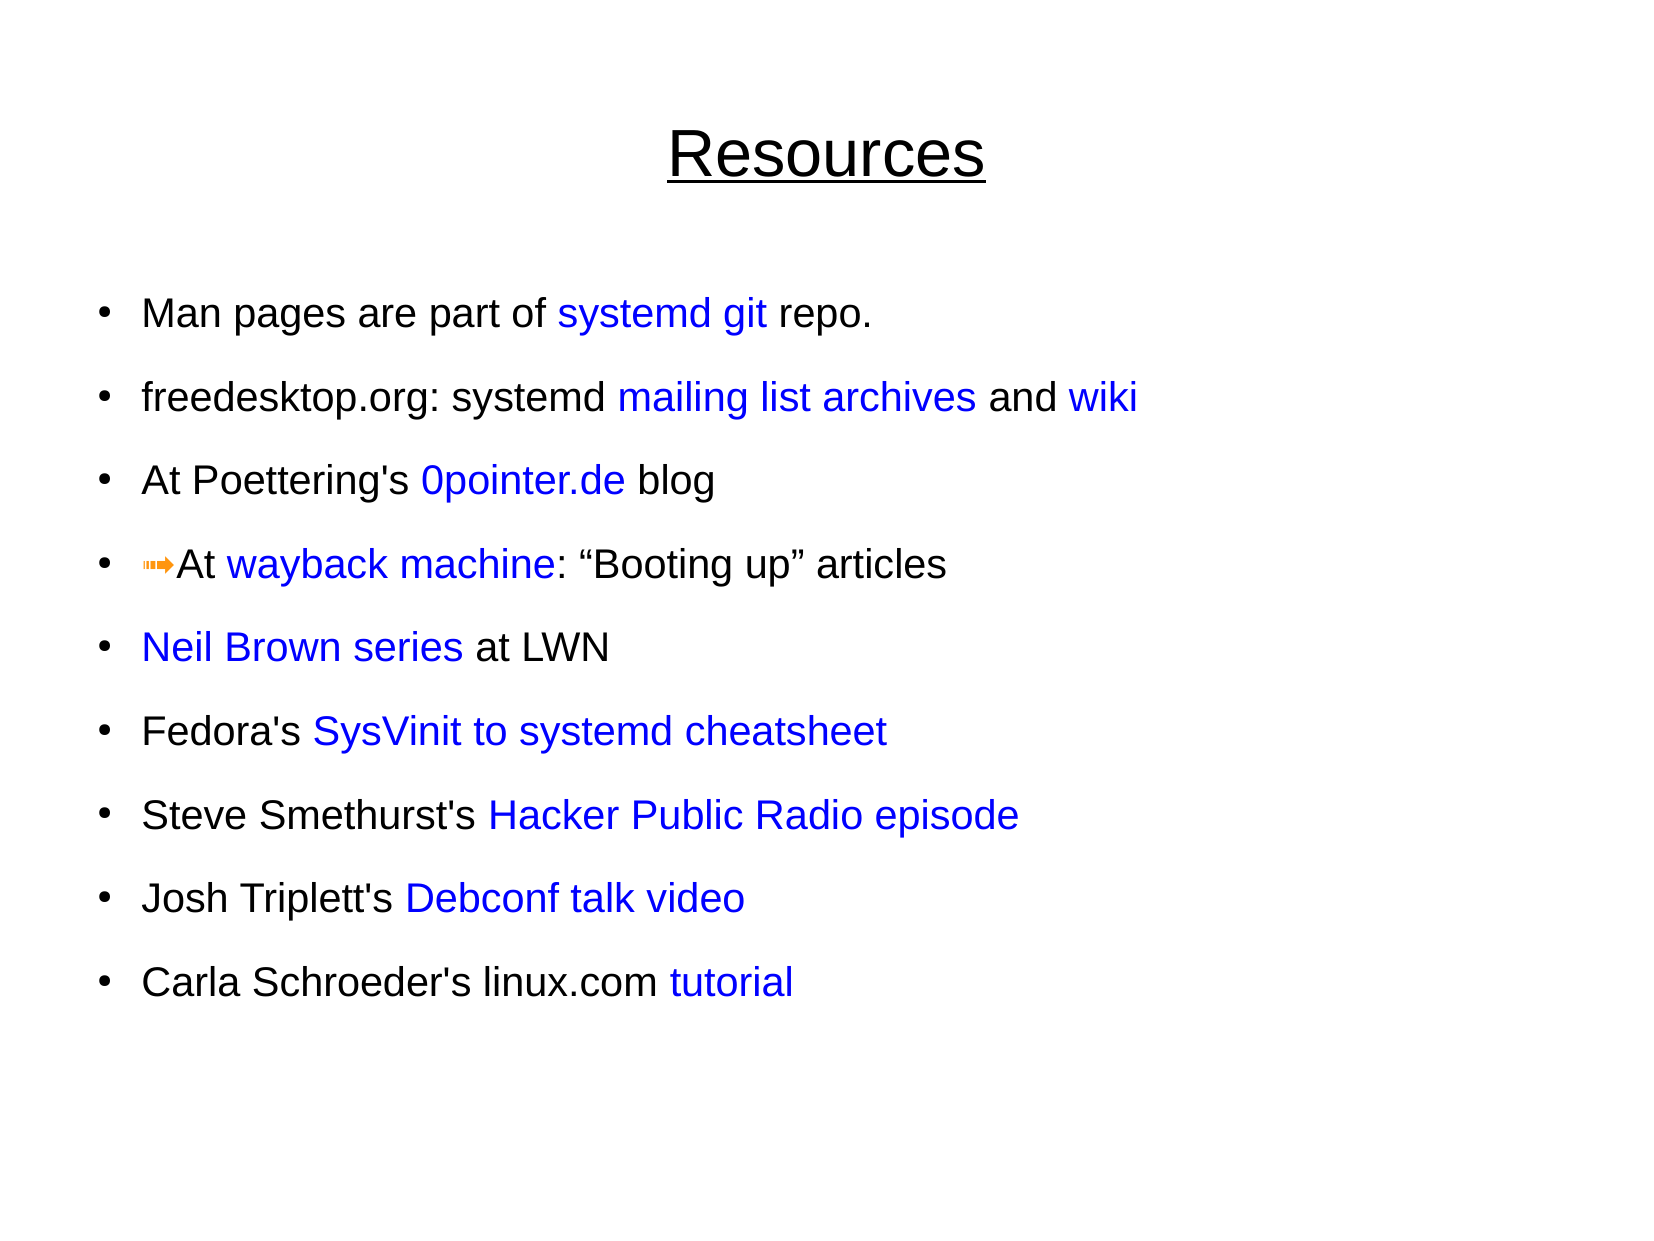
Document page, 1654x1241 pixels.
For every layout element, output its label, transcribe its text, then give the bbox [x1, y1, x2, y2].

title Resources [82, 49, 1571, 257]
list Man pages are part of systemd git repo. freedesktop.org: systemd mailing list archives and wiki At Poettering's 0pointer.de blog ➟At wayback machine: “Booting up” articles Neil Brown series at LWN Fedora's SysVinit to systemd cheatsheet Steve Smethurst's Hacker Public Radio episode Josh Triplett's Debconf talk video Carla Schroeder's linux.com tutorial [82, 290, 1571, 1010]
